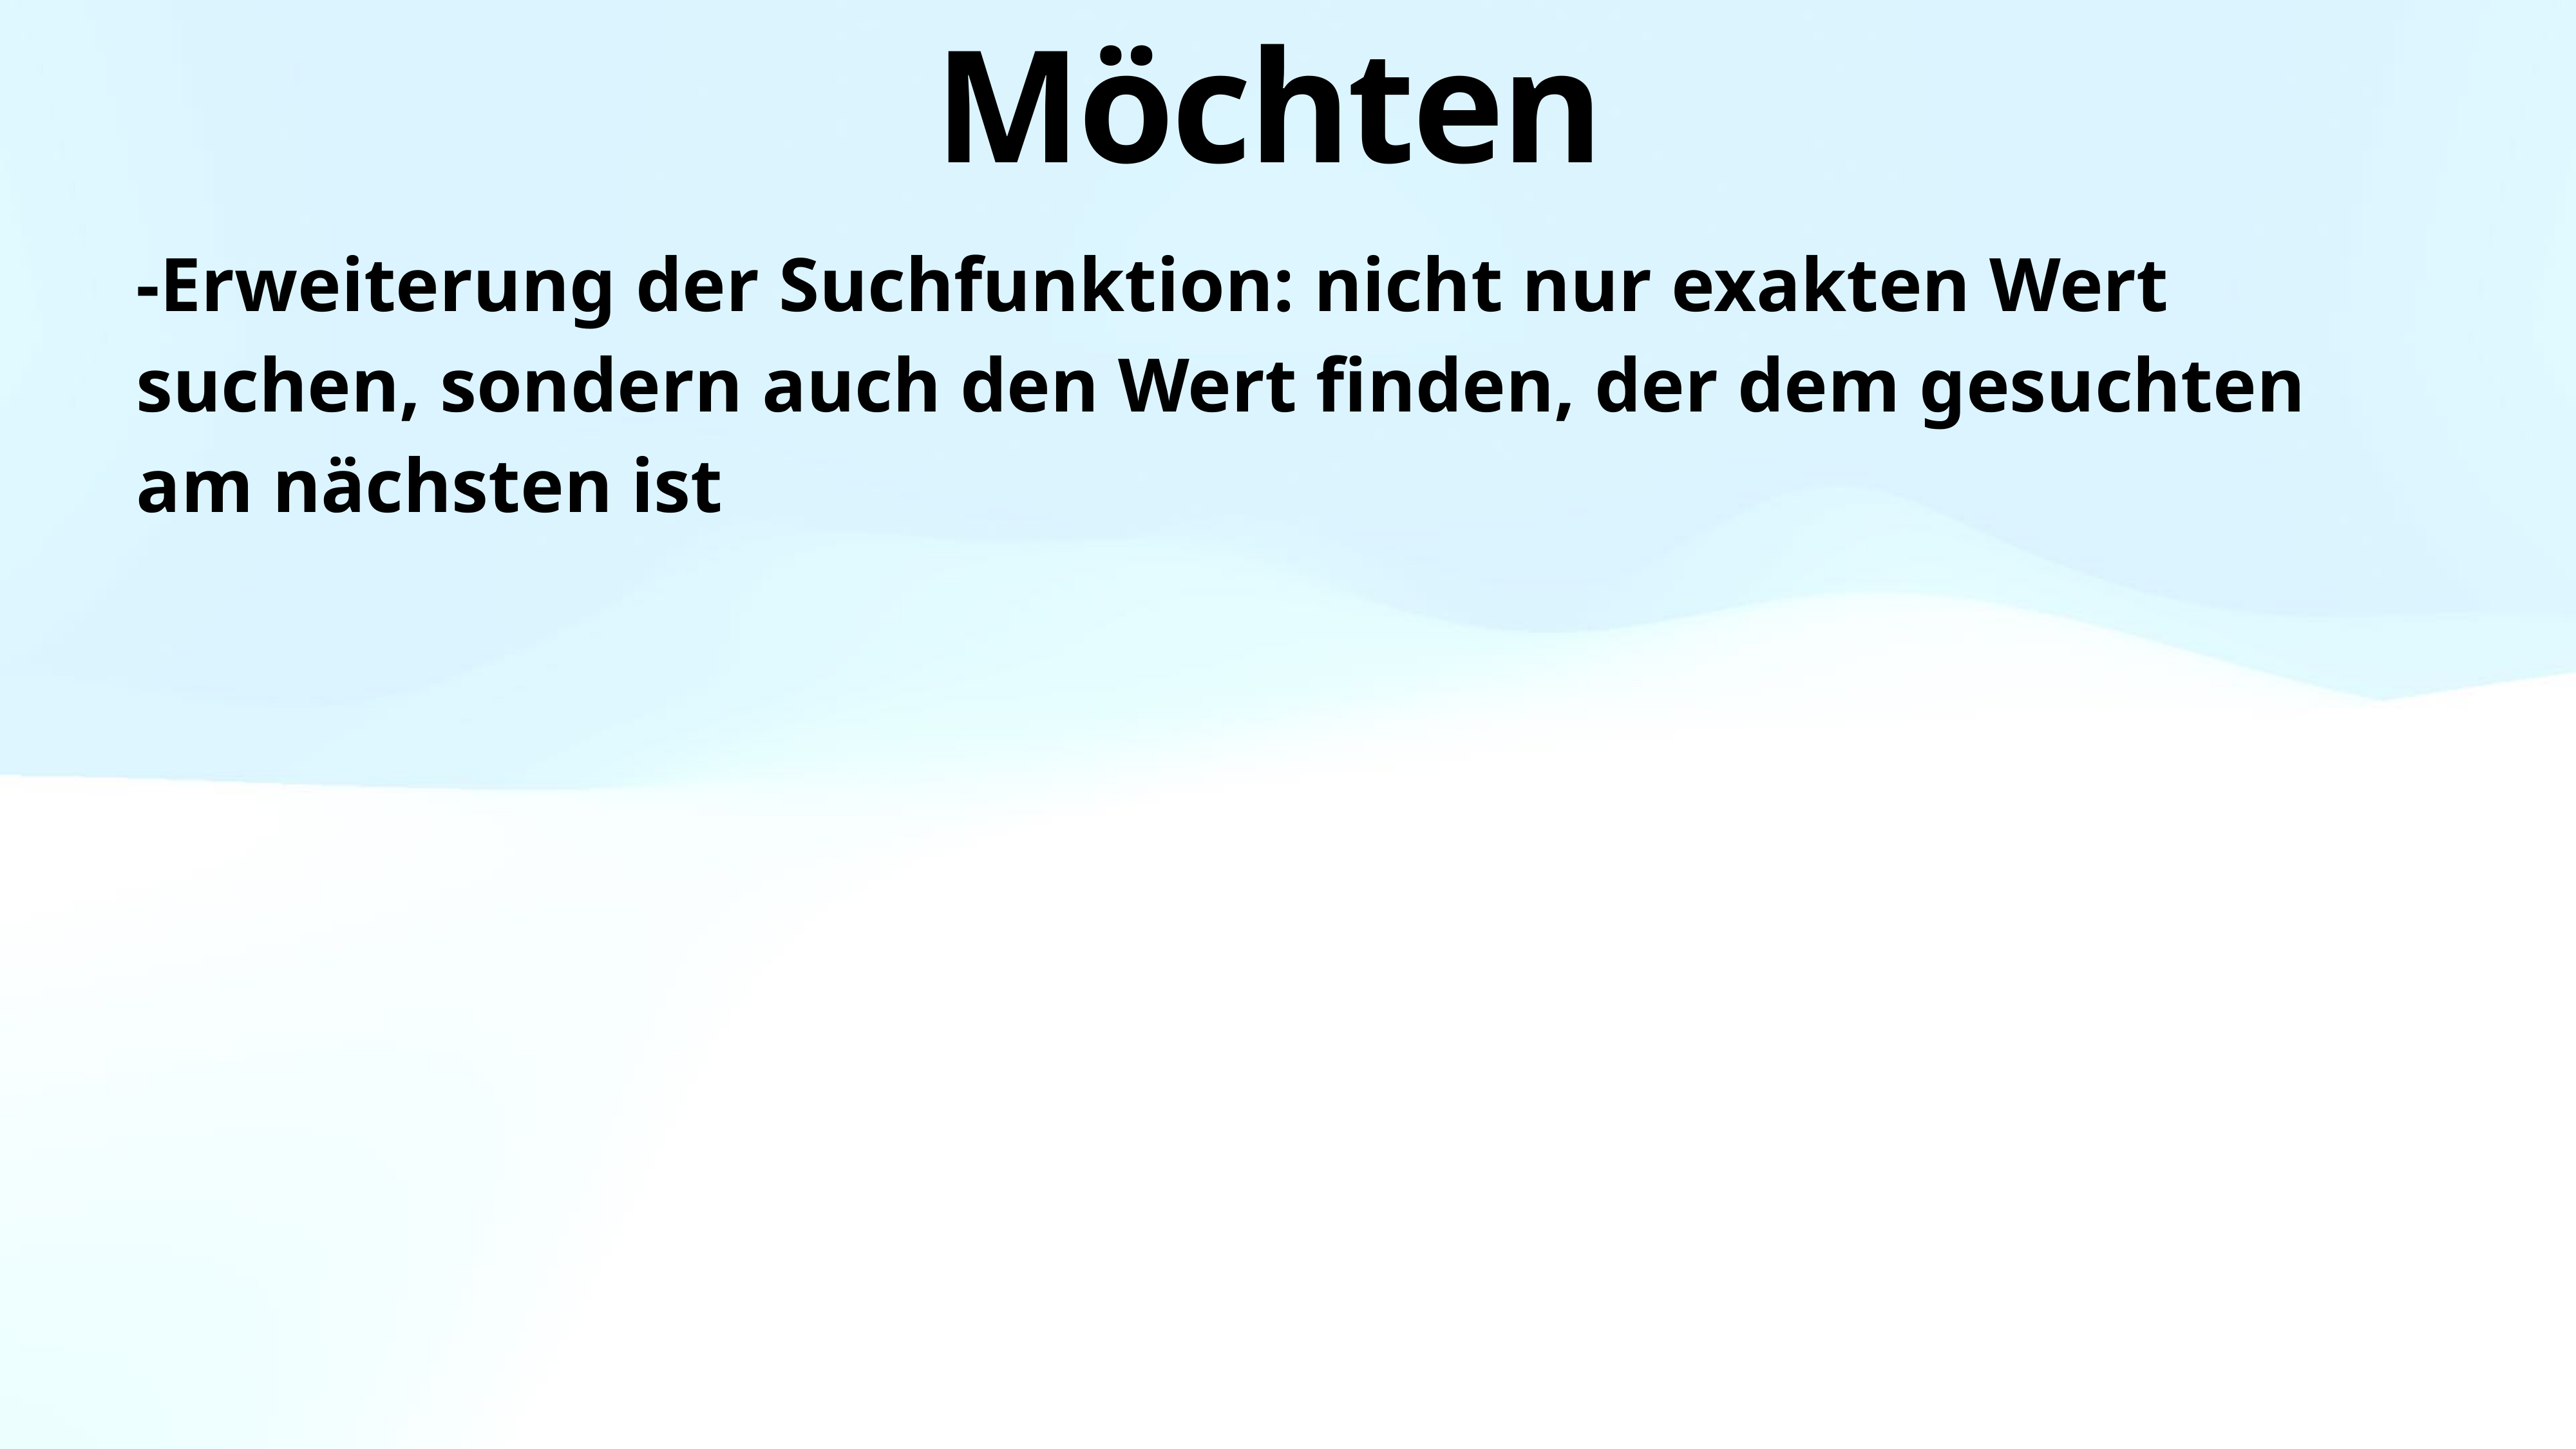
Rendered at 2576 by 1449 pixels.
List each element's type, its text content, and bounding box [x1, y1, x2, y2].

text_box Was wir noch machen Möchten [127, 0, 2449, 202]
picture [0, 0, 2576, 1449]
text_box -Erweiterung der Suchfunktion: nicht nur exakten Wert suchen, sondern auch den Wert finden, der dem gesuchten am nächsten ist [127, 227, 2448, 1338]
